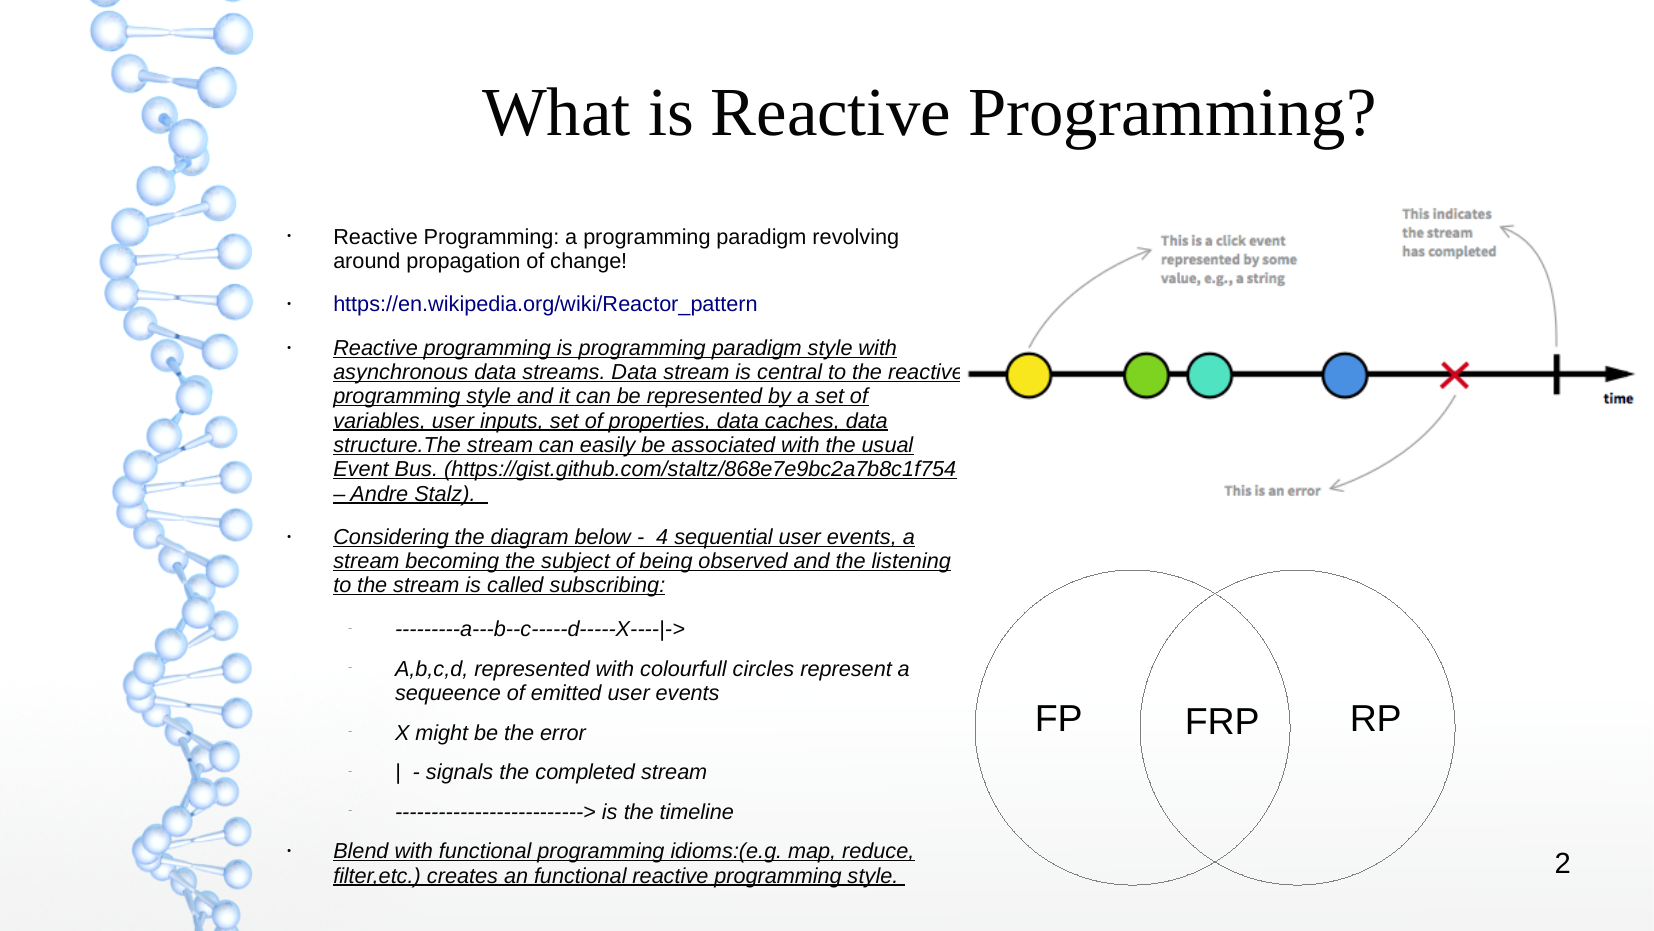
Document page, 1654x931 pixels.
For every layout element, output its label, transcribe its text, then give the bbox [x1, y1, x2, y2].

picture [0, 0, 1654, 931]
title What is Reactive Programming? [265, 35, 1595, 189]
list Reactive Programming: a programming paradigm revolving around propagation of change! https://en.wikipedia.org/wiki/Reactor_pattern Reactive programming is programming paradigm style with asynchronous data streams. Data stream is central to the reactive programming style and it can be represented by a set of variables, user inputs, set of properties, data caches, data structure.The stream can easily be associated with the usual Event Bus. (https://gist.github.com/staltz/868e7e9bc2a7b8c1f754 – Andre Stalz). Considering the diagram below - 4 sequential user events, a stream becoming the subject of being observed and the listening to the stream is called subscribing: ---------a---b--c-----d-----X----|-> A,b,c,d, represented with colourfull circles represent a sequeence of emitted user events X might be the error | - signals the completed stream --------------------------> is the timeline Blend with functional programming idioms:(e.g. map, reduce, filter,etc.) creates an functional reactive programming style. [271, 224, 966, 901]
text_box FP [1020, 690, 1098, 747]
text_box RP [1335, 690, 1417, 747]
text_box FRP [1170, 693, 1275, 751]
